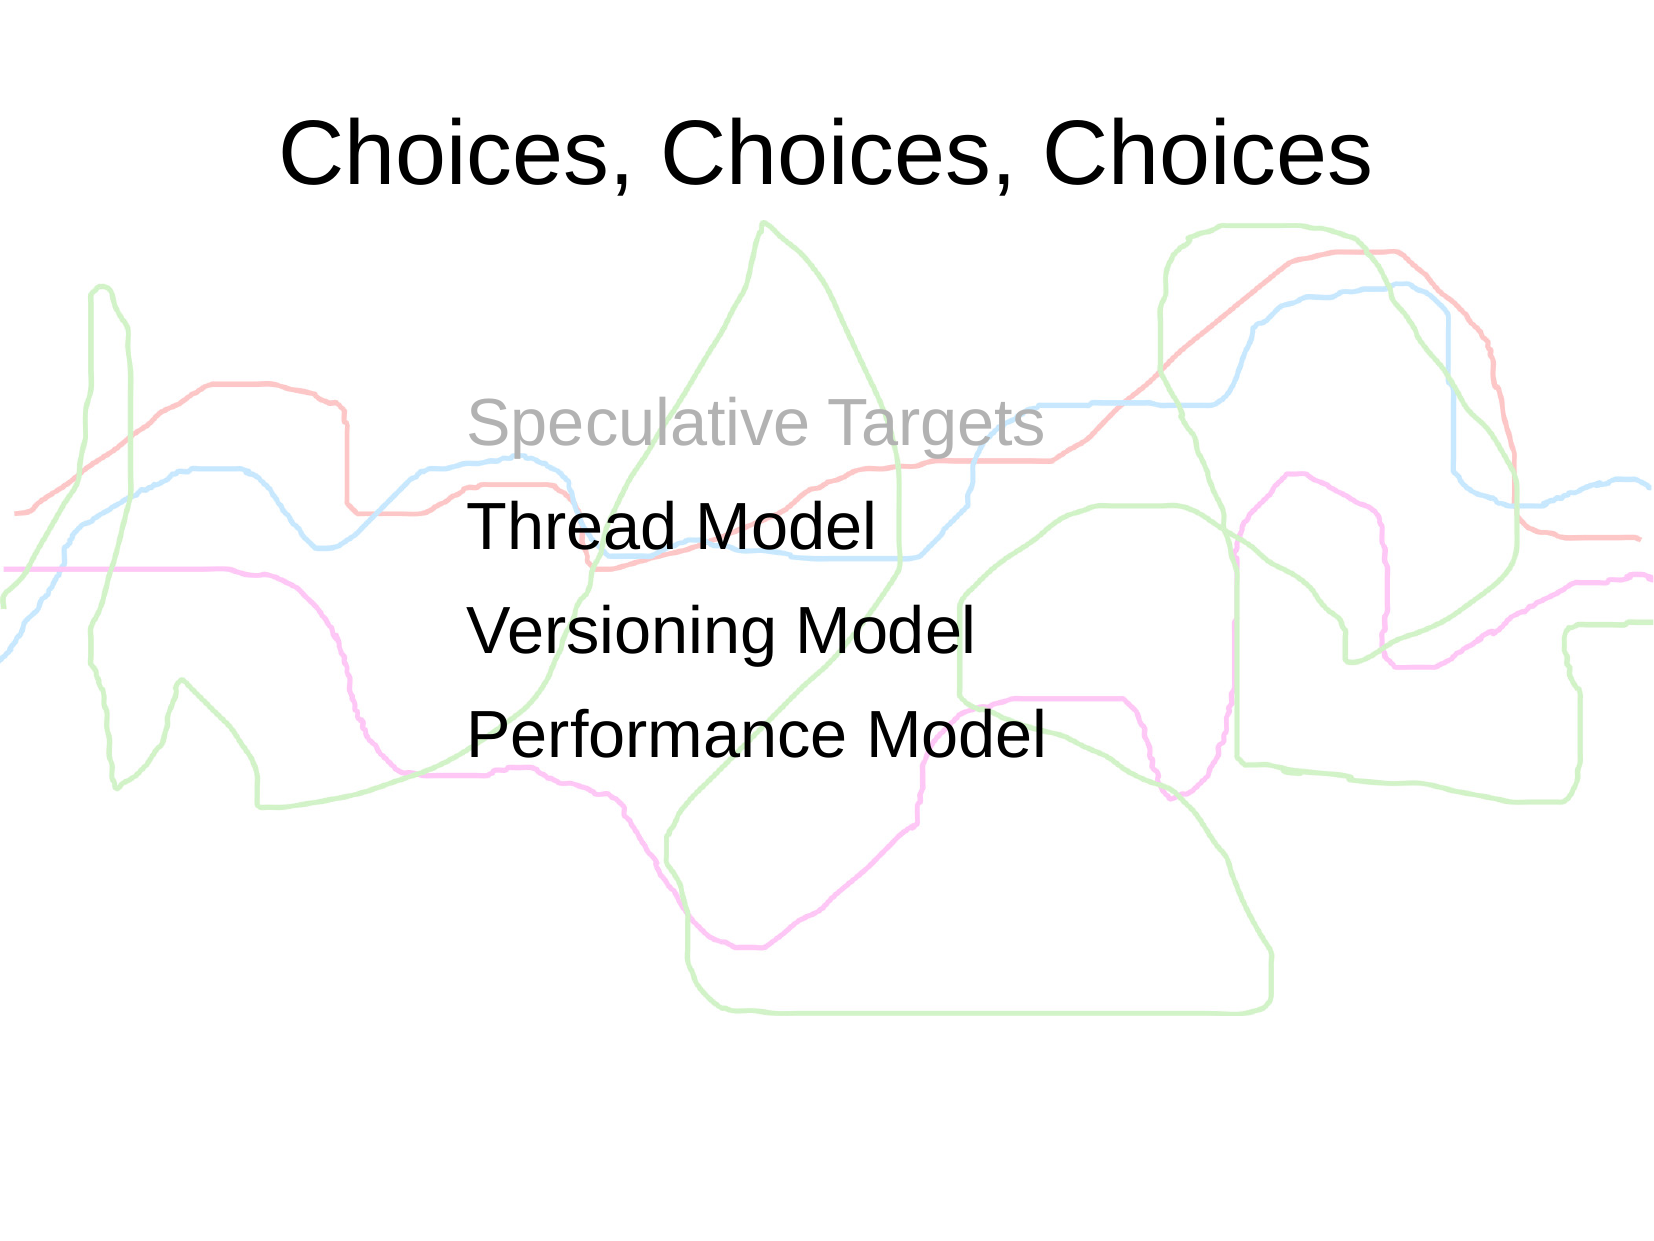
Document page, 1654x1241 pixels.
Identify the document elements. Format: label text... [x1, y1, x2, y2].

picture [0, 220, 1654, 1016]
list Speculative Targets Thread Model Versioning Model Performance Model [448, 384, 1300, 839]
title Choices, Choices, Choices [82, 49, 1571, 257]
